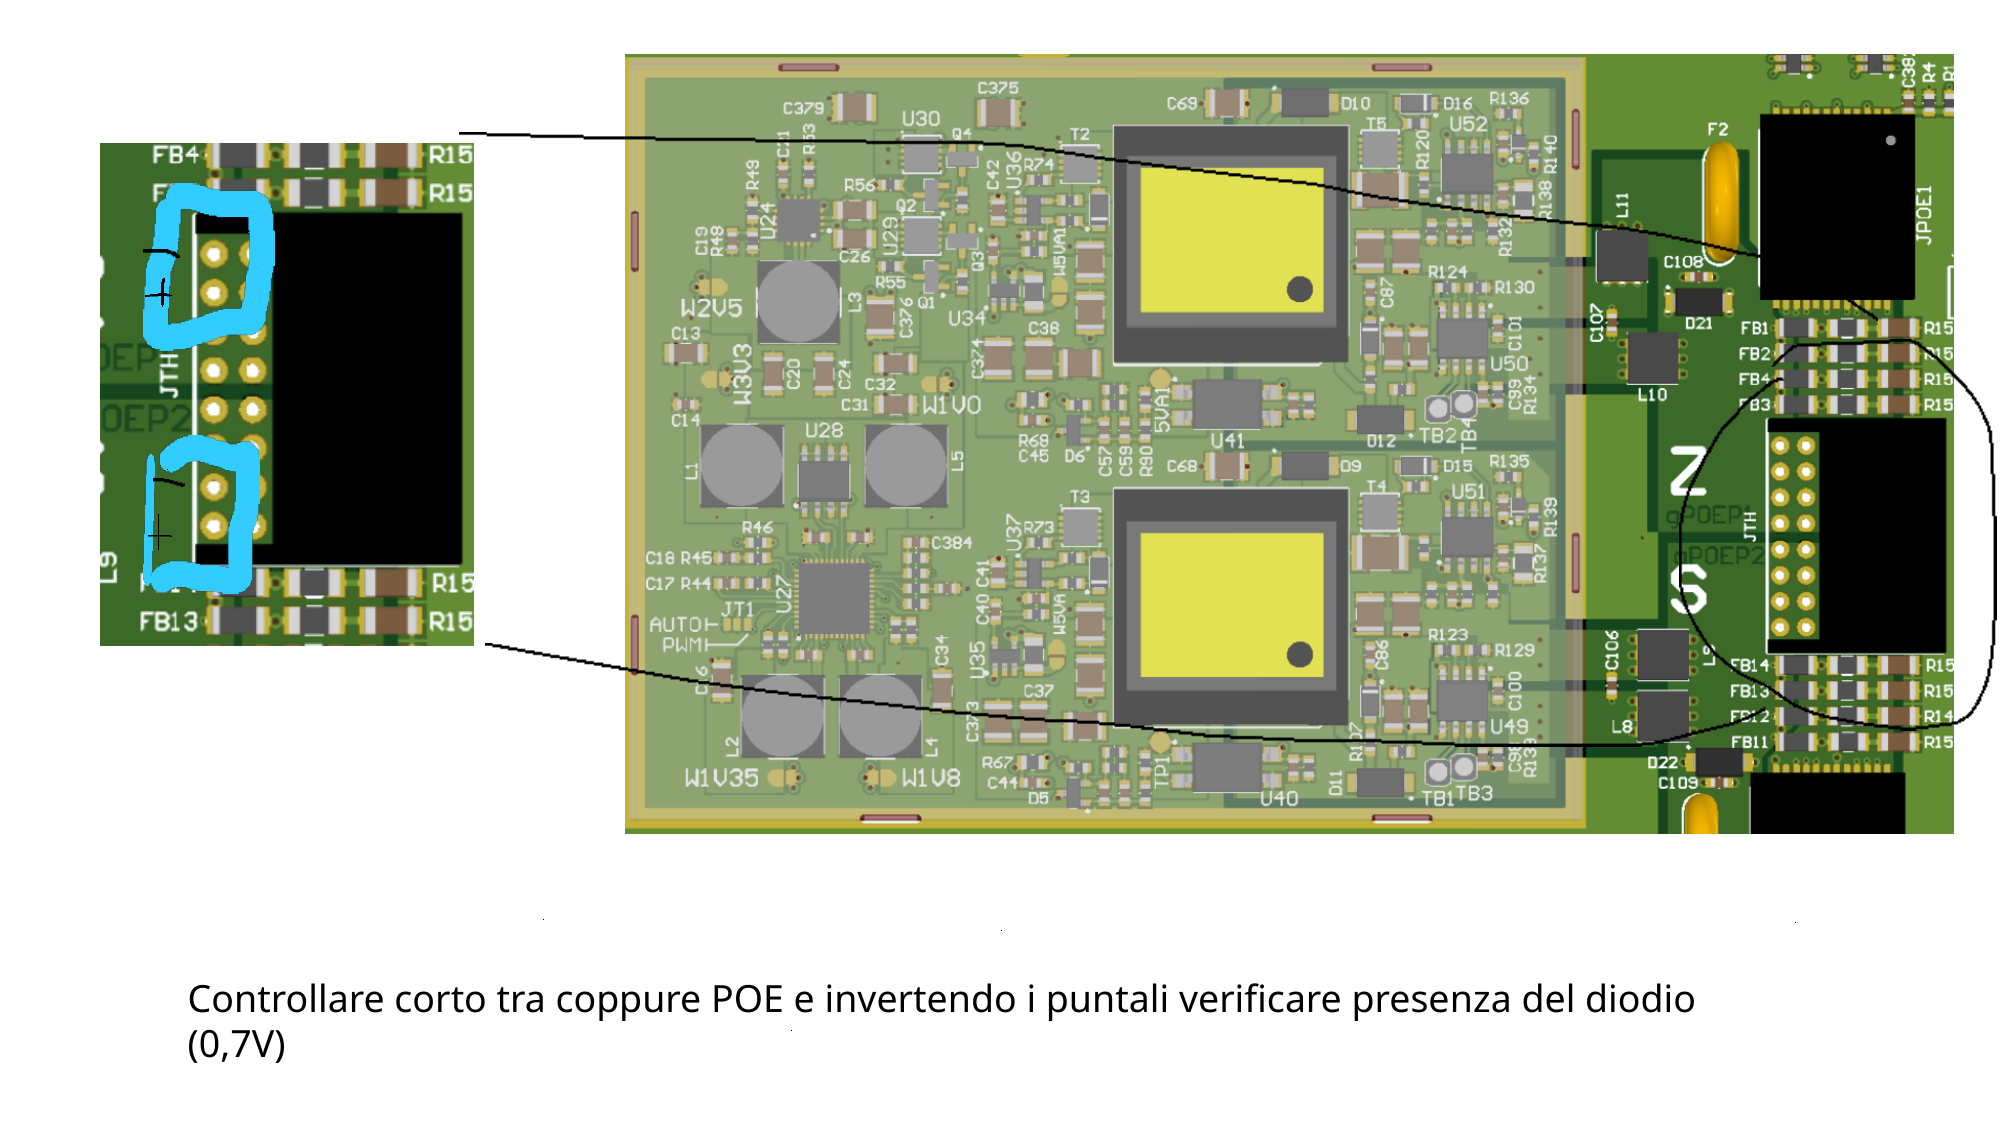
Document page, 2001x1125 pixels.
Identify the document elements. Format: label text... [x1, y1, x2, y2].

text_box Controllare corto tra coppure POE e invertendo i puntali verificare presenza del diodio (0,7V) [172, 967, 1724, 1029]
picture [100, 54, 1997, 835]
